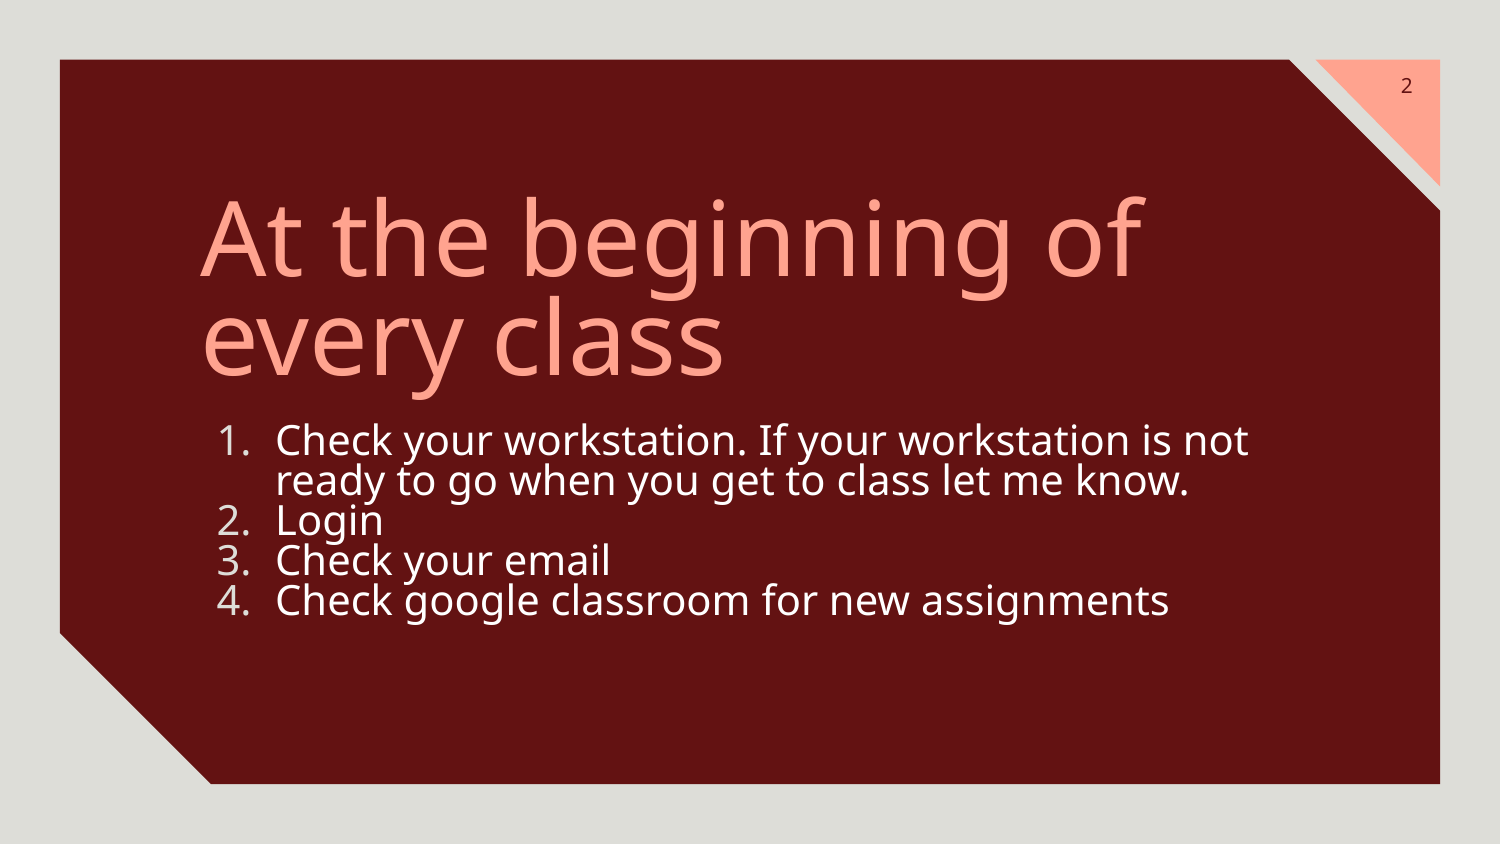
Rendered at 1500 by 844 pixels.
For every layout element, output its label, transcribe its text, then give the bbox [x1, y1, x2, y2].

list Check your workstation. If your workstation is not ready to go when you get to class let me know. Login Check your email Check google classroom for new assignments [185, 408, 1315, 567]
slide_number <number> [1315, 59, 1428, 114]
title At the beginning of every class [185, 277, 1315, 408]
